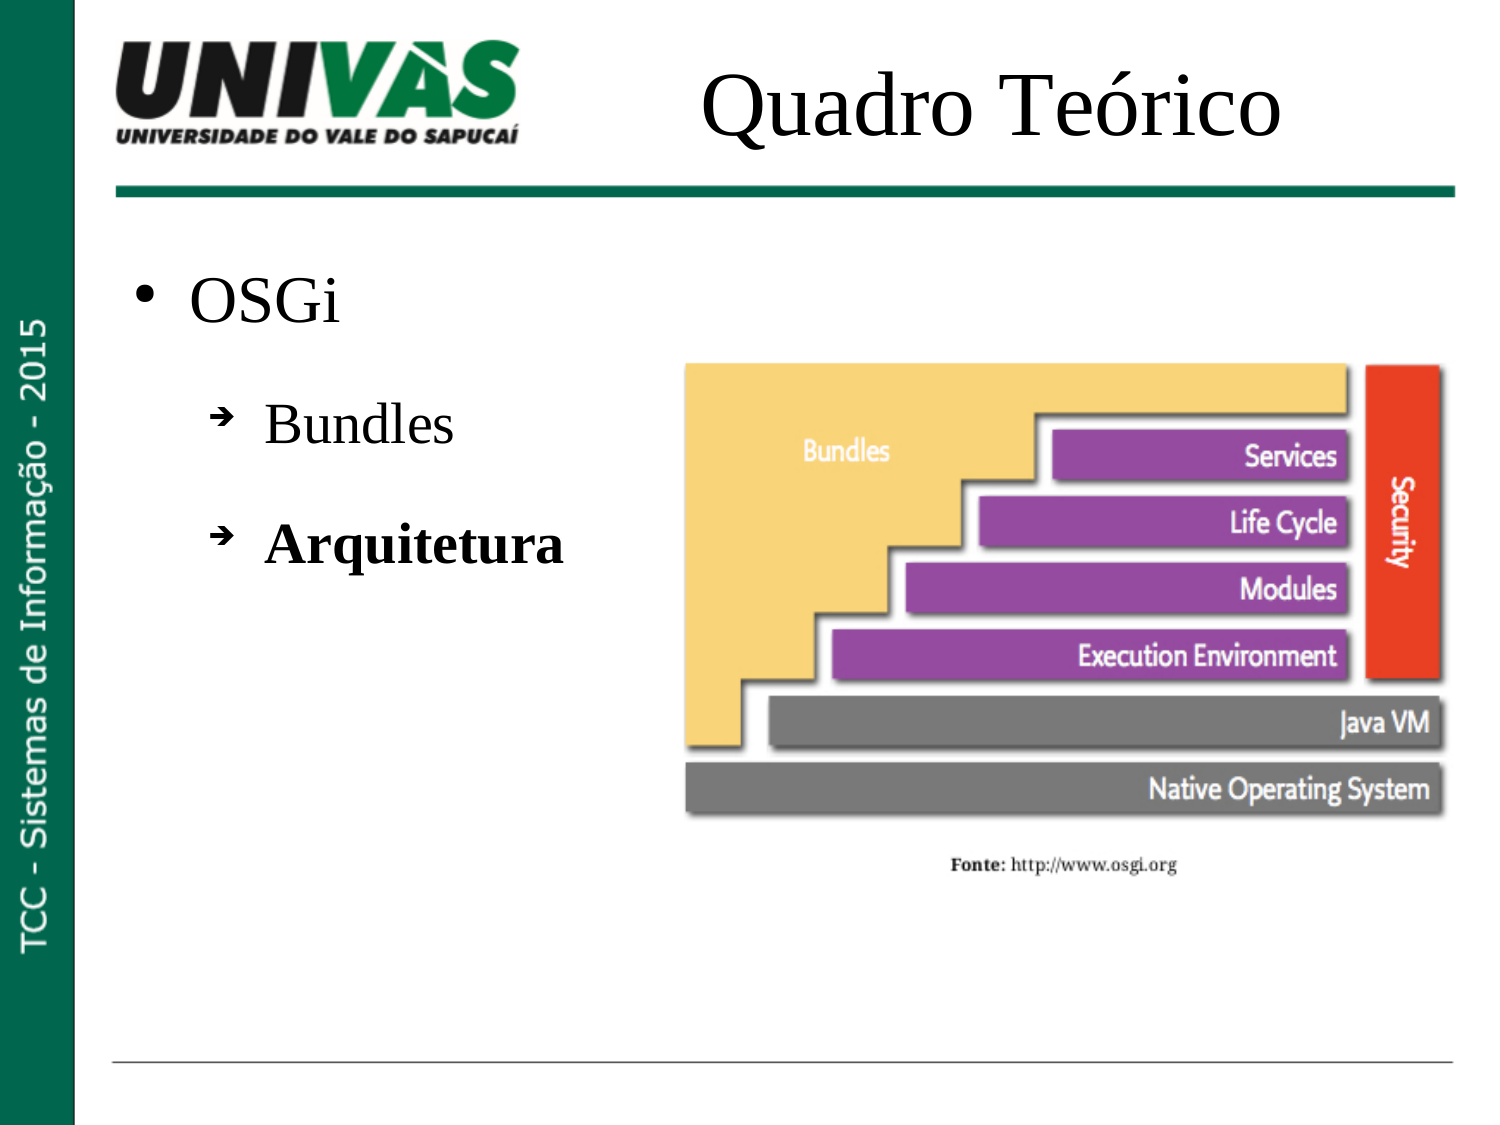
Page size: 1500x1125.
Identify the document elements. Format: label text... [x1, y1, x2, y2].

text_box OSGi Bundles Arquitetura [118, 208, 1453, 1034]
picture [0, 0, 1500, 1125]
title Quadro Teórico [531, 23, 1454, 174]
